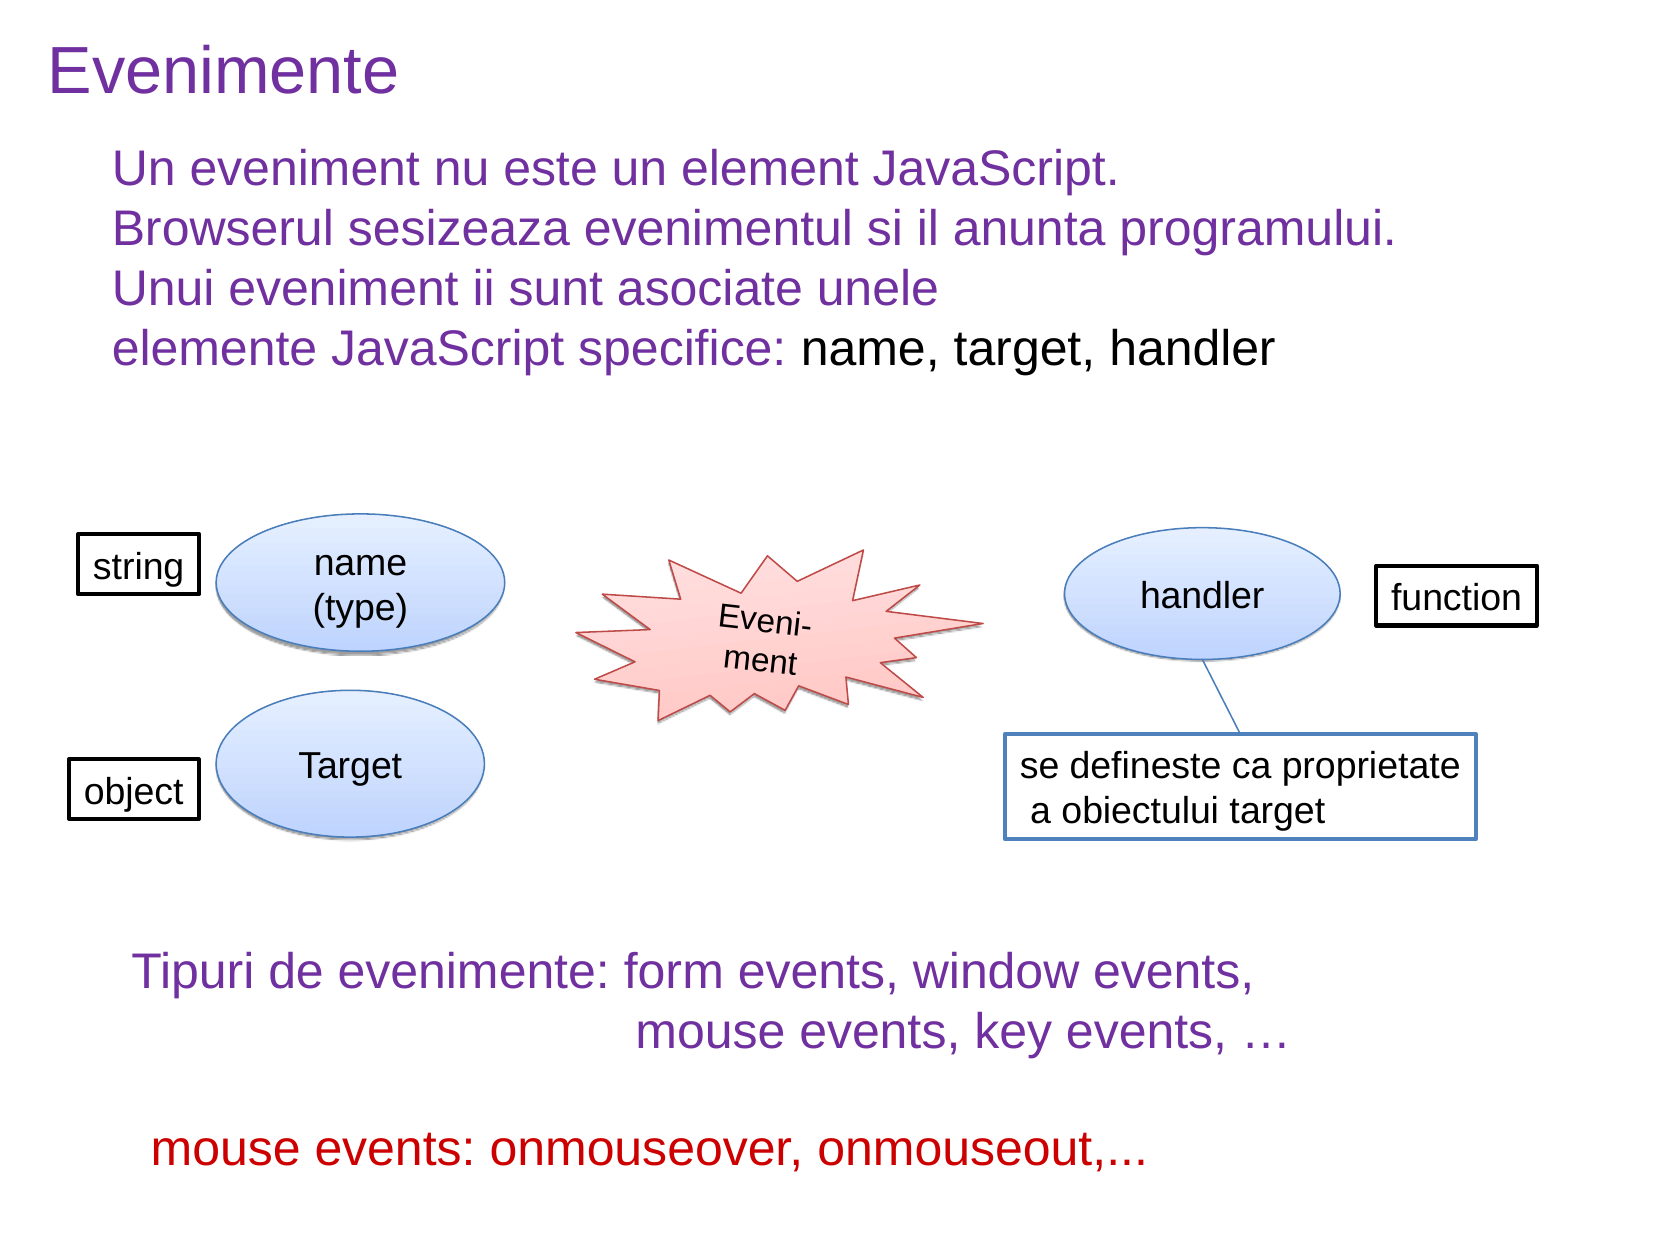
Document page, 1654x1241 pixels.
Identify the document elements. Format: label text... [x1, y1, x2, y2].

text_box Tipuri de evenimente: form events, window events, mouse events, key events, … [116, 930, 1307, 1066]
text_box function [1376, 565, 1537, 626]
text_box object [69, 759, 199, 820]
text_box Eveni-ment [575, 549, 984, 721]
text_box se defineste ca proprietate a obiectului target [1004, 734, 1476, 839]
text_box string [78, 534, 200, 595]
text_box handler [1064, 527, 1341, 660]
text_box Target [216, 690, 485, 838]
text_box mouse events: onmouseover, onmouseout,... [135, 1112, 1559, 1184]
text_box Un eveniment nu este un element JavaScript. Browserul sesizeaza evenimentul si il anunta programului. Unui eveniment ii sunt asociate unele elemente JavaScript specifice: name, target, handler [97, 127, 1413, 428]
text_box Evenimente [32, 19, 1553, 514]
text_box name (type) [216, 513, 505, 652]
